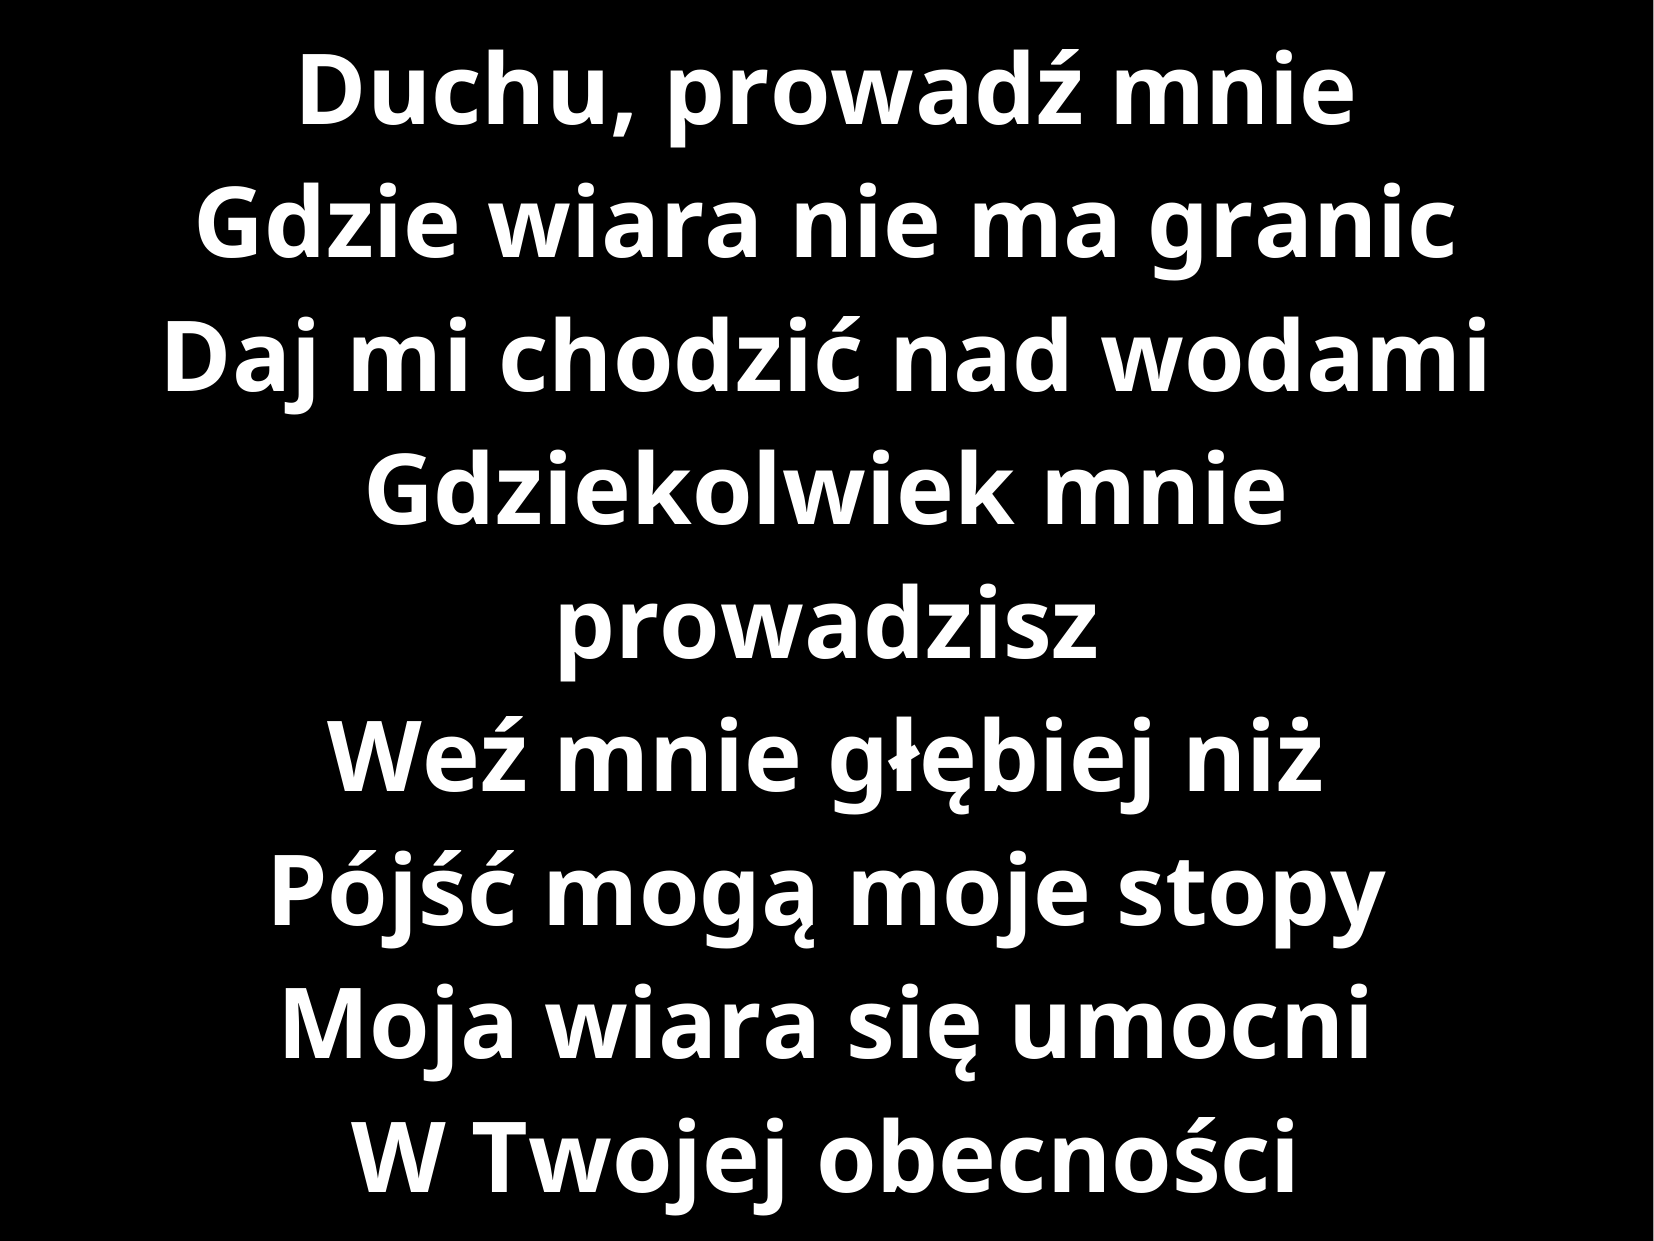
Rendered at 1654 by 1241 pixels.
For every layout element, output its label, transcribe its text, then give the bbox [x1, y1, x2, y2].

title Duchu, prowadź mnie Gdzie wiara nie ma granic Daj mi chodzić nad wodami Gdziekolwiek mnie prowadzisz Weź mnie głębiej niż Pójść mogą moje stopy Moja wiara się umocni W Twojej obecności [0, 0, 1654, 1241]
